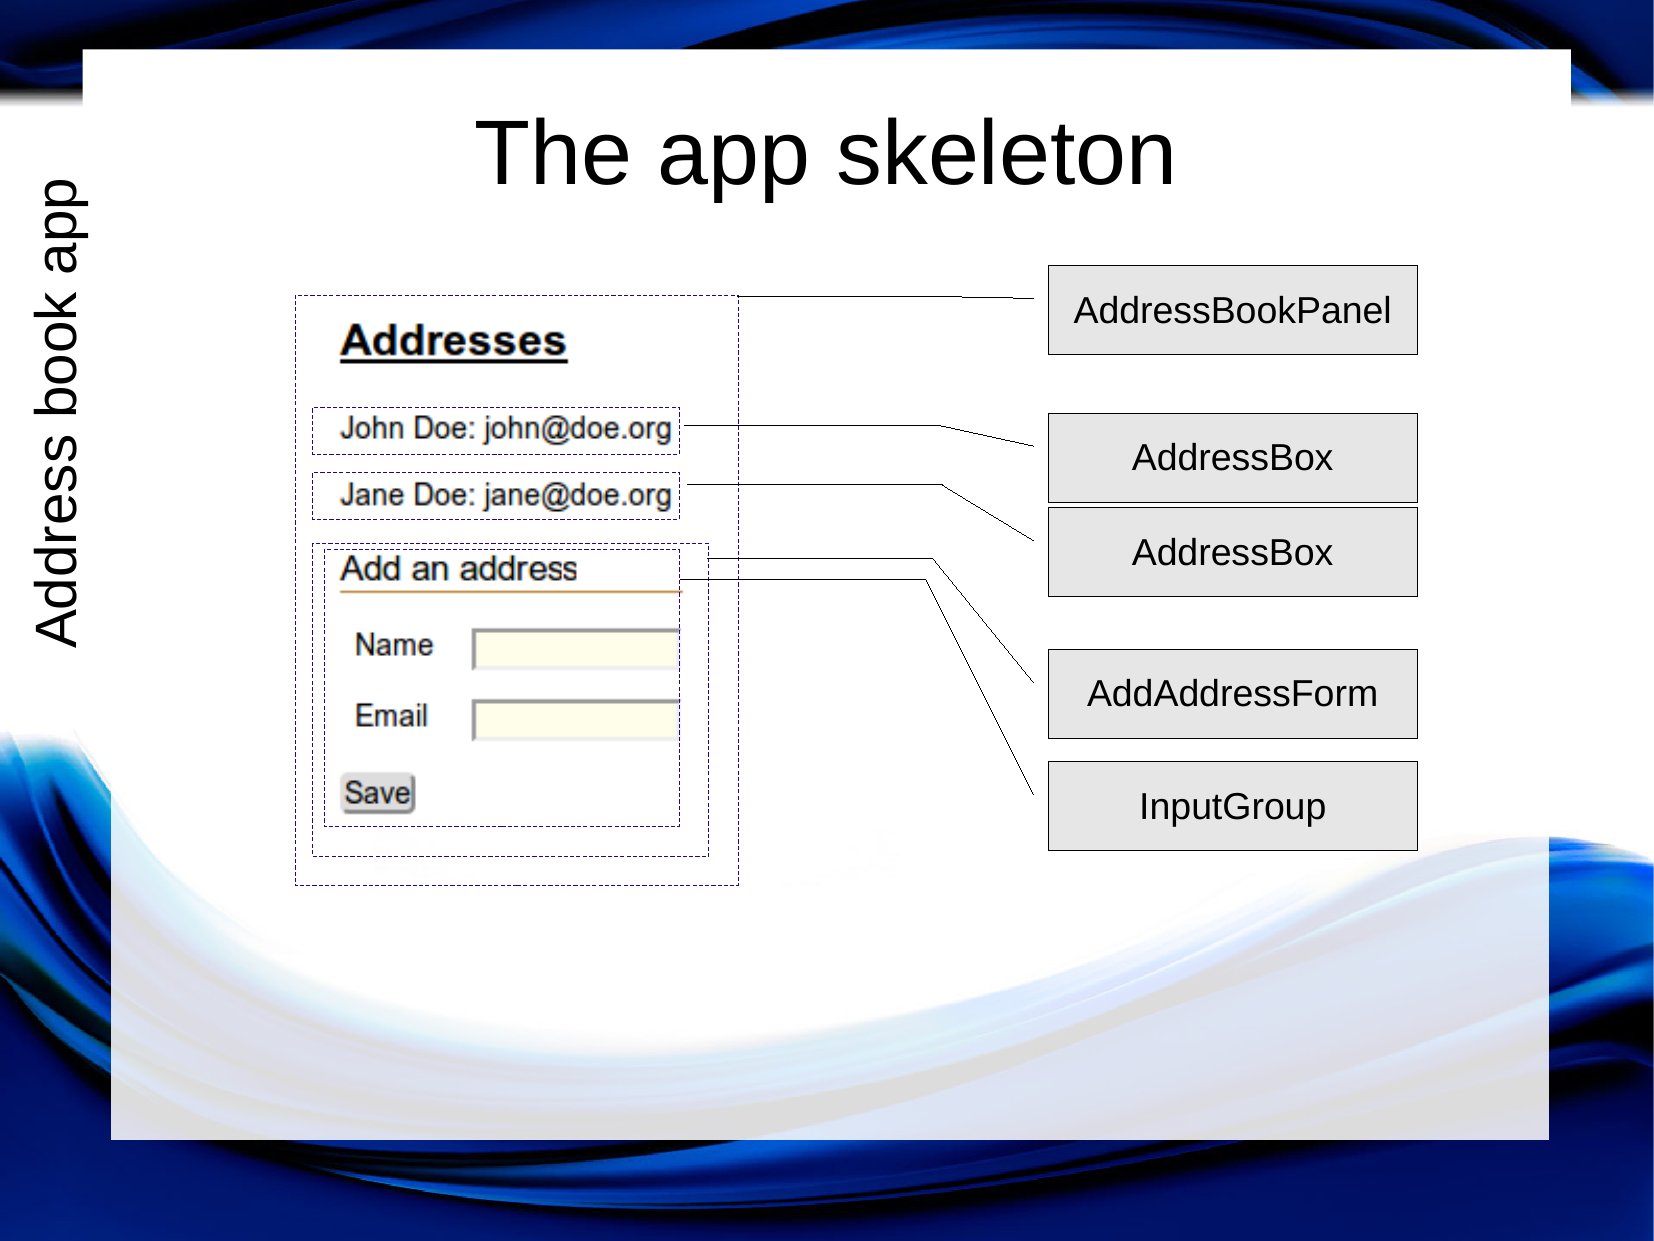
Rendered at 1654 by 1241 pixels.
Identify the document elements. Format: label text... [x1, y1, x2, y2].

text_box AddressBox [1048, 413, 1417, 502]
title Address book app [0, 29, 130, 798]
text_box AddressBox [1048, 508, 1417, 597]
title The app skeleton [130, 49, 1571, 257]
text_box InputGroup [1048, 762, 1417, 850]
text_box AddressBookPanel [1048, 266, 1417, 354]
picture [0, 0, 1654, 1241]
text_box AddAddressForm [1048, 650, 1417, 738]
